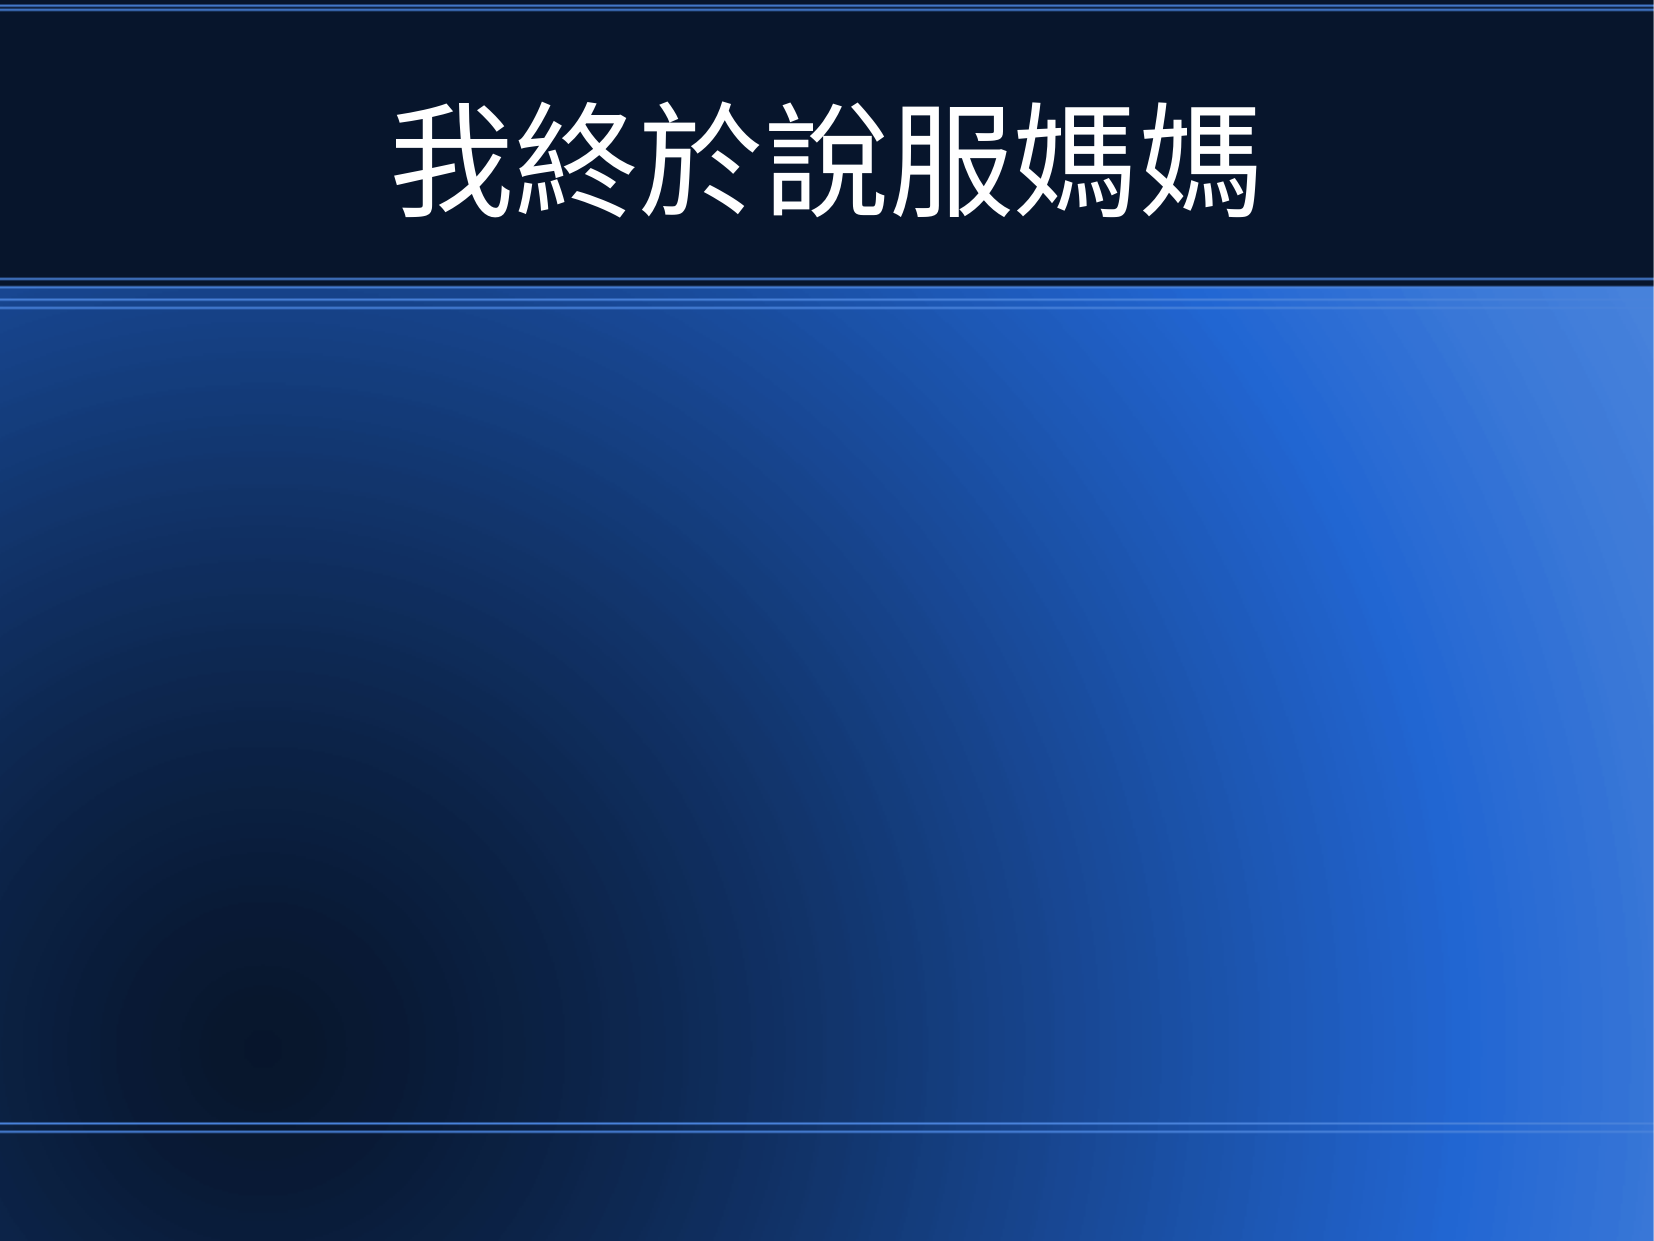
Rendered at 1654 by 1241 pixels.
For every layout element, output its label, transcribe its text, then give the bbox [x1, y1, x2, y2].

title 我終於說服媽媽 [82, 49, 1571, 257]
picture [0, 0, 1654, 1241]
